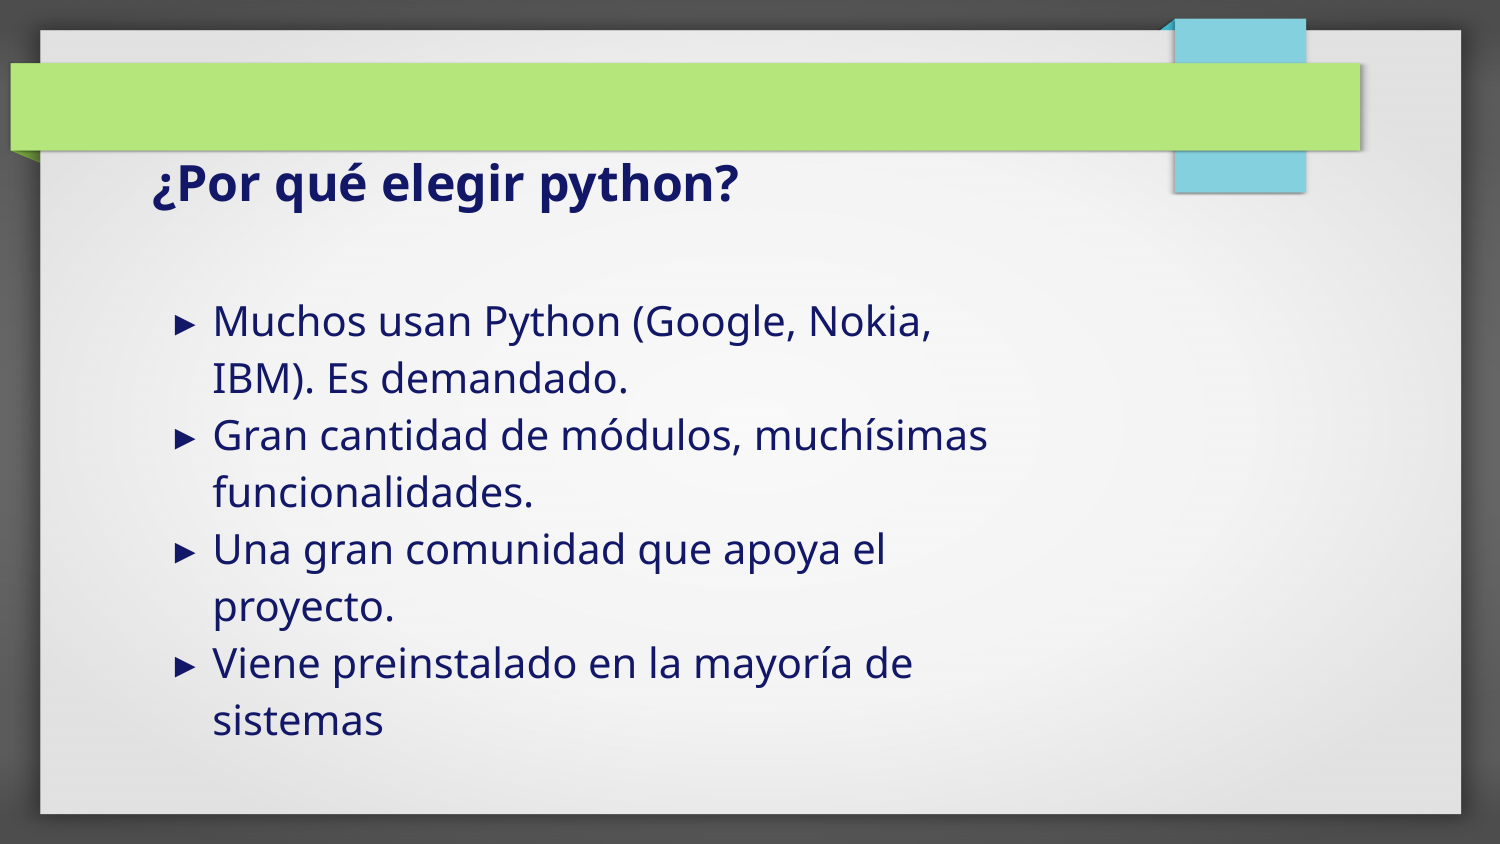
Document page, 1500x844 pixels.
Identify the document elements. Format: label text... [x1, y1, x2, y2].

list Muchos usan Python (Google, Nokia, IBM). Es demandado. Gran cantidad de módulos, muchísimas funcionalidades. Una gran comunidad que apoya el proyecto. Viene preinstalado en la mayoría de sistemas [137, 235, 1011, 688]
title ¿Por qué elegir python? [137, 146, 1011, 227]
picture [0, 0, 1500, 844]
